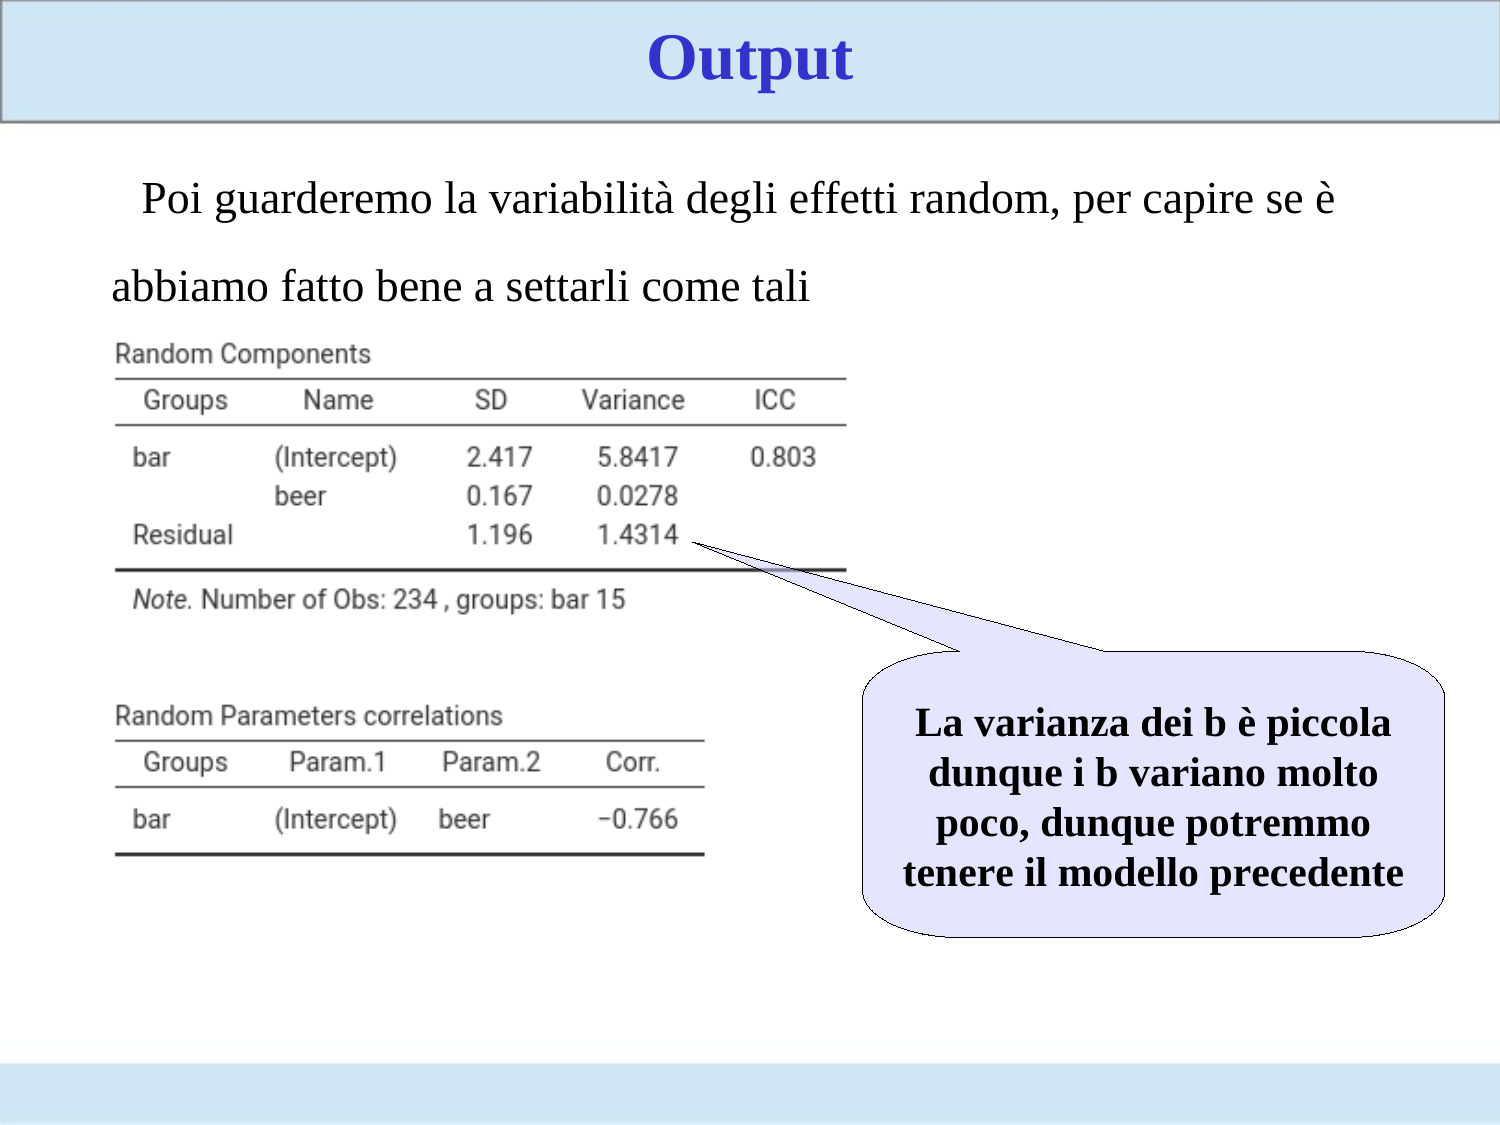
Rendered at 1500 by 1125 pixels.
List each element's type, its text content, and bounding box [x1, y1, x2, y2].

text_box La varianza dei b è piccola dunque i b variano molto poco, dunque potremmo tenere il modello precedente [692, 542, 1445, 938]
text_box Poi guarderemo la variabilità degli effetti random, per capire se è abbiamo fatto bene a settarli come tali [96, 126, 1463, 318]
title Output [112, 0, 1388, 126]
picture [0, 0, 1500, 1125]
